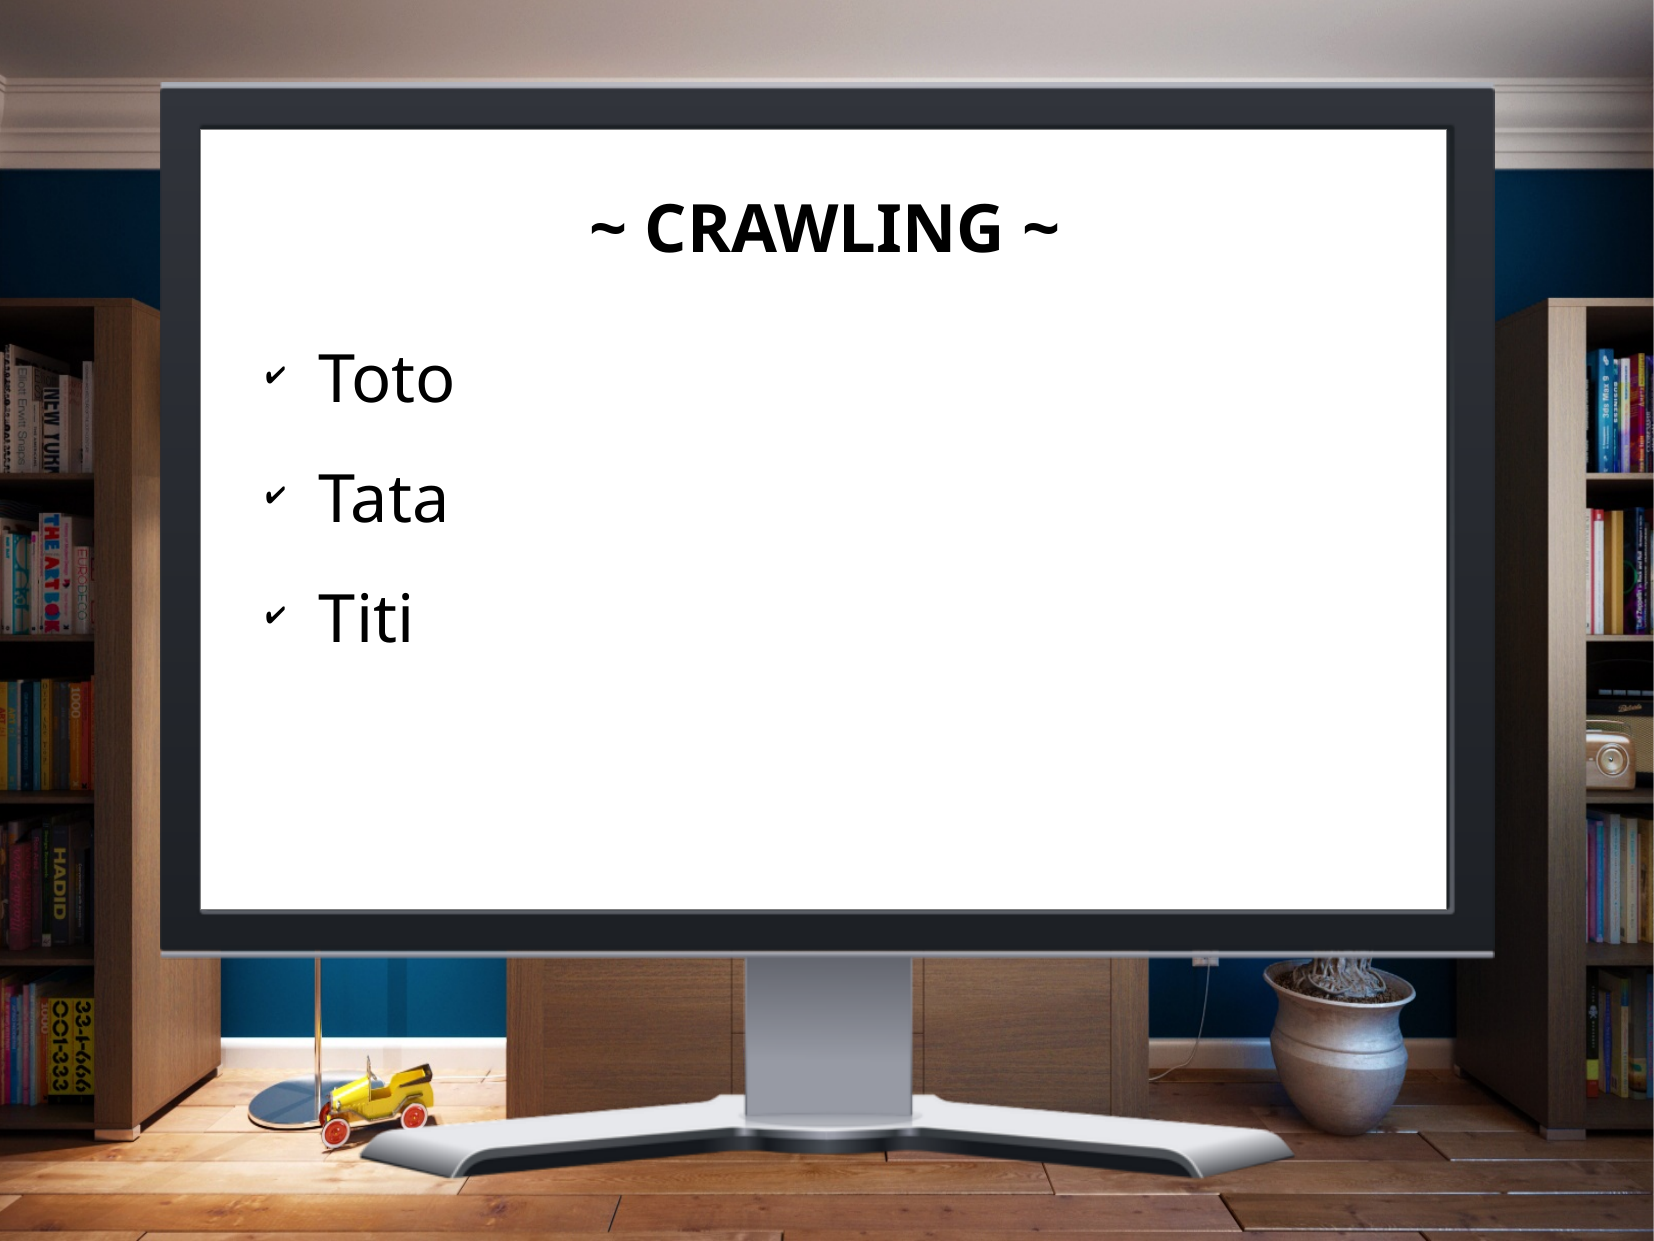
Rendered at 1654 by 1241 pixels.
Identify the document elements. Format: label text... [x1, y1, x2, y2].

picture [0, 0, 1654, 1241]
list Toto Tata Titi [248, 330, 1406, 898]
title ~ CRAWLING ~ [203, 133, 1447, 319]
